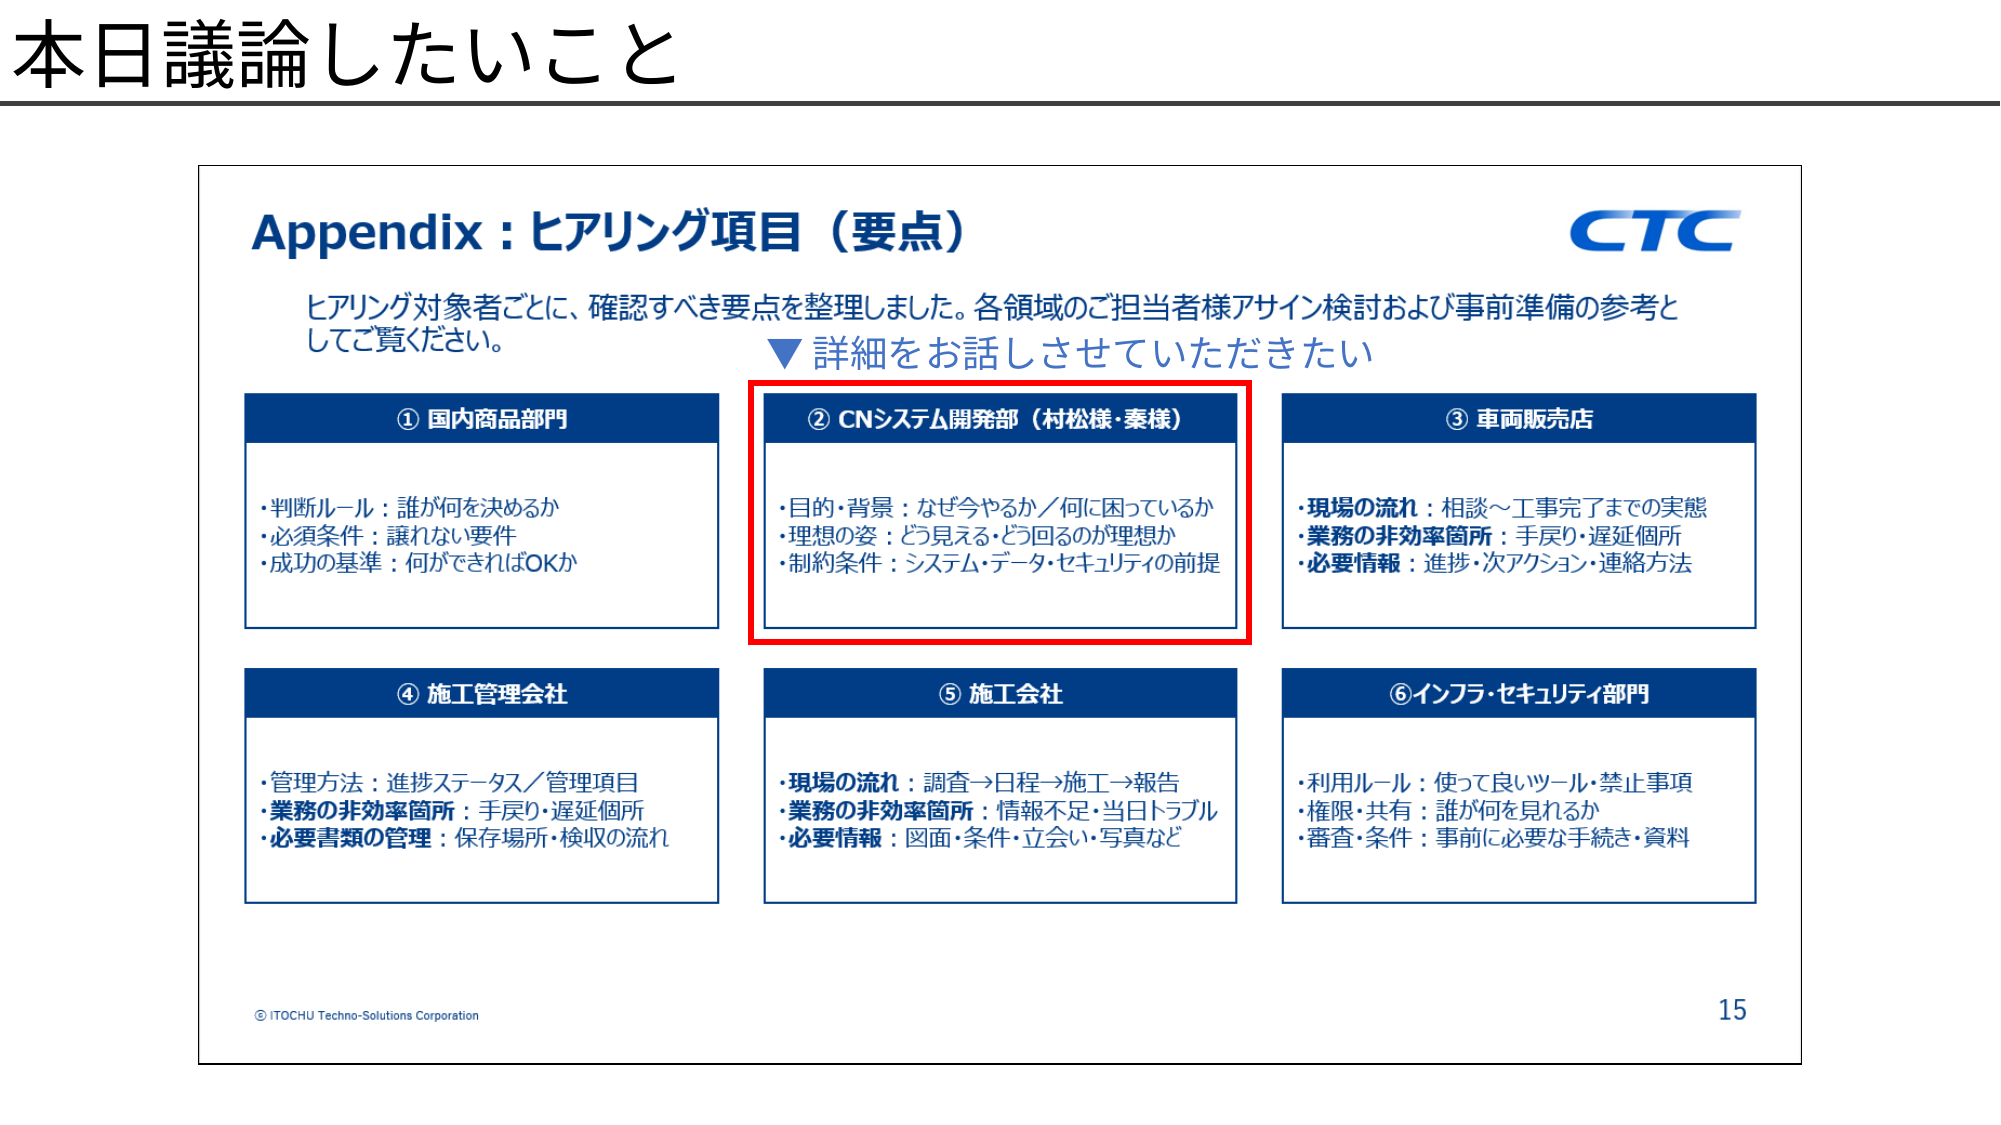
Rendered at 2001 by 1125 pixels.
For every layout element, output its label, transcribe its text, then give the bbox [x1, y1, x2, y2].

text_box 本日議論したいこと [0, 0, 603, 104]
text_box ▼詳細をお話しさせていただきたい [751, 322, 1375, 384]
picture [199, 166, 1801, 1063]
